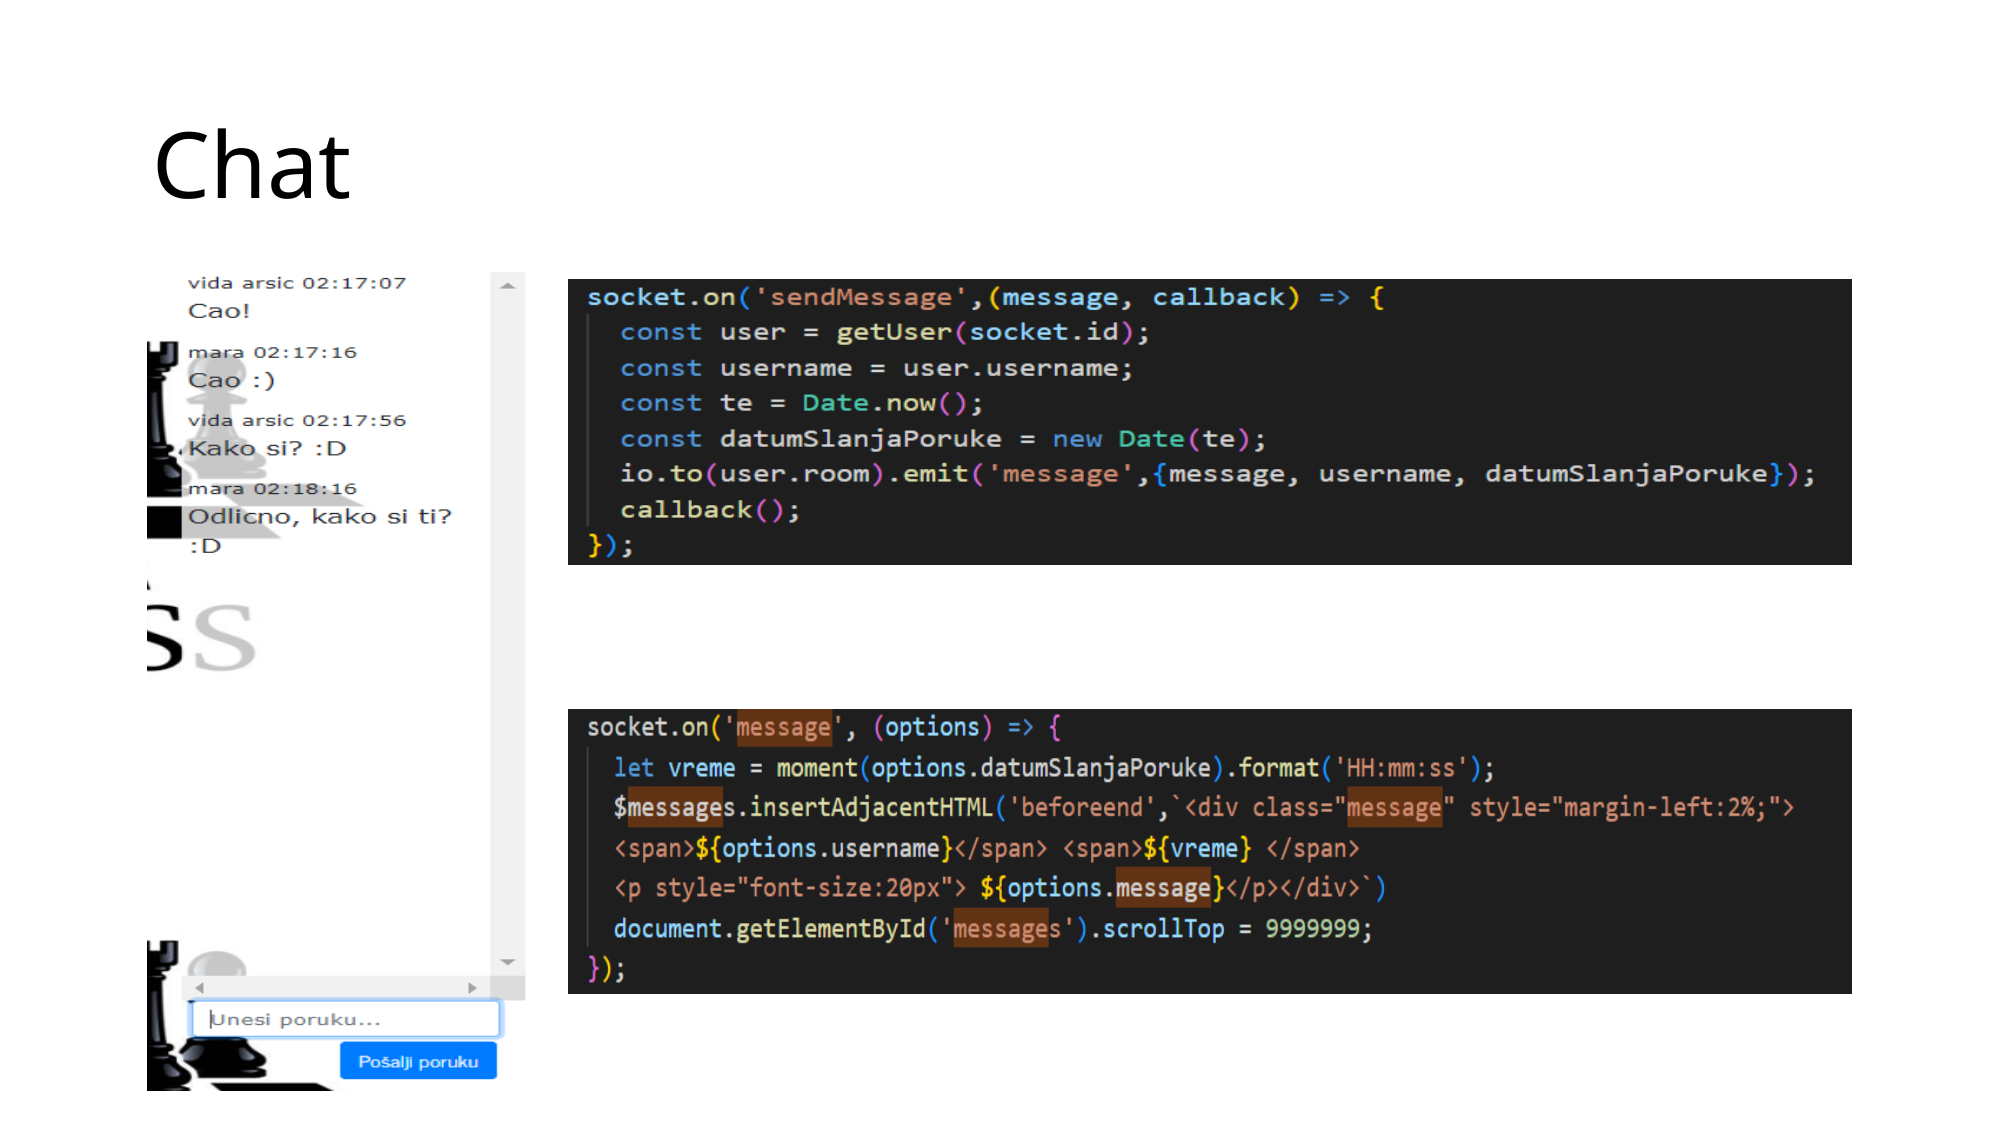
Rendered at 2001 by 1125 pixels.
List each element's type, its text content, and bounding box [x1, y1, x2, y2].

picture [147, 244, 1852, 1091]
title Chat [137, 59, 1863, 278]
